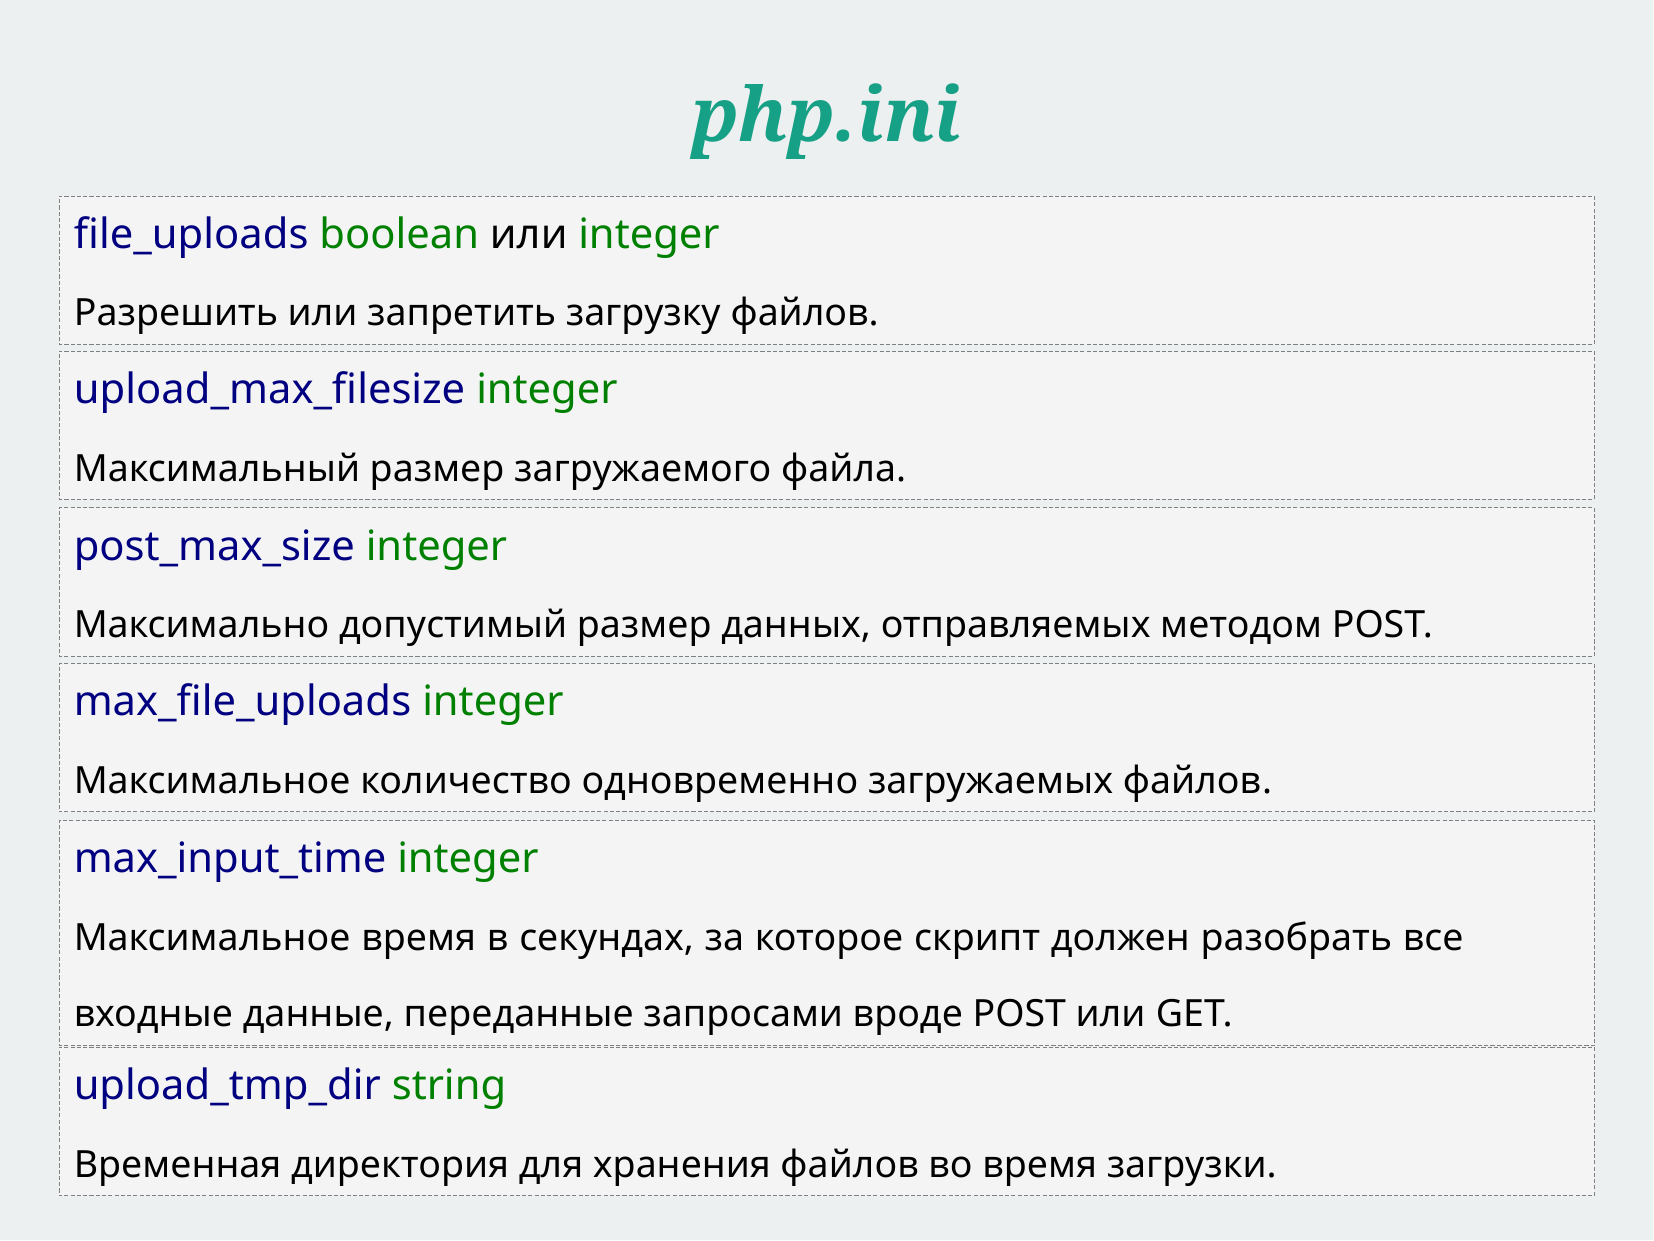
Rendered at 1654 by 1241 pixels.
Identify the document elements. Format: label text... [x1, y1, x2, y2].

text_box max_input_time integer Максимальное время в секундах, за которое скрипт должен разобрать все входные данные, переданные запросами вроде POST или GET. [59, 820, 1595, 1023]
title php.ini [59, 48, 1595, 177]
text_box post_max_size integer Максимально допустимый размер данных, отправляемых методом POST. [59, 507, 1595, 642]
text_box max_file_uploads integer Максимальное количество одновременно загружаемых файлов. [59, 663, 1595, 798]
text_box upload_tmp_dir string Временная директория для хранения файлов во время загрузки. [59, 1047, 1595, 1182]
text_box file_uploads boolean или integer Разрешить или запретить загрузку файлов. [59, 196, 1595, 330]
text_box upload_max_filesize integer Максимальный размер загружаемого файла. [59, 351, 1595, 485]
